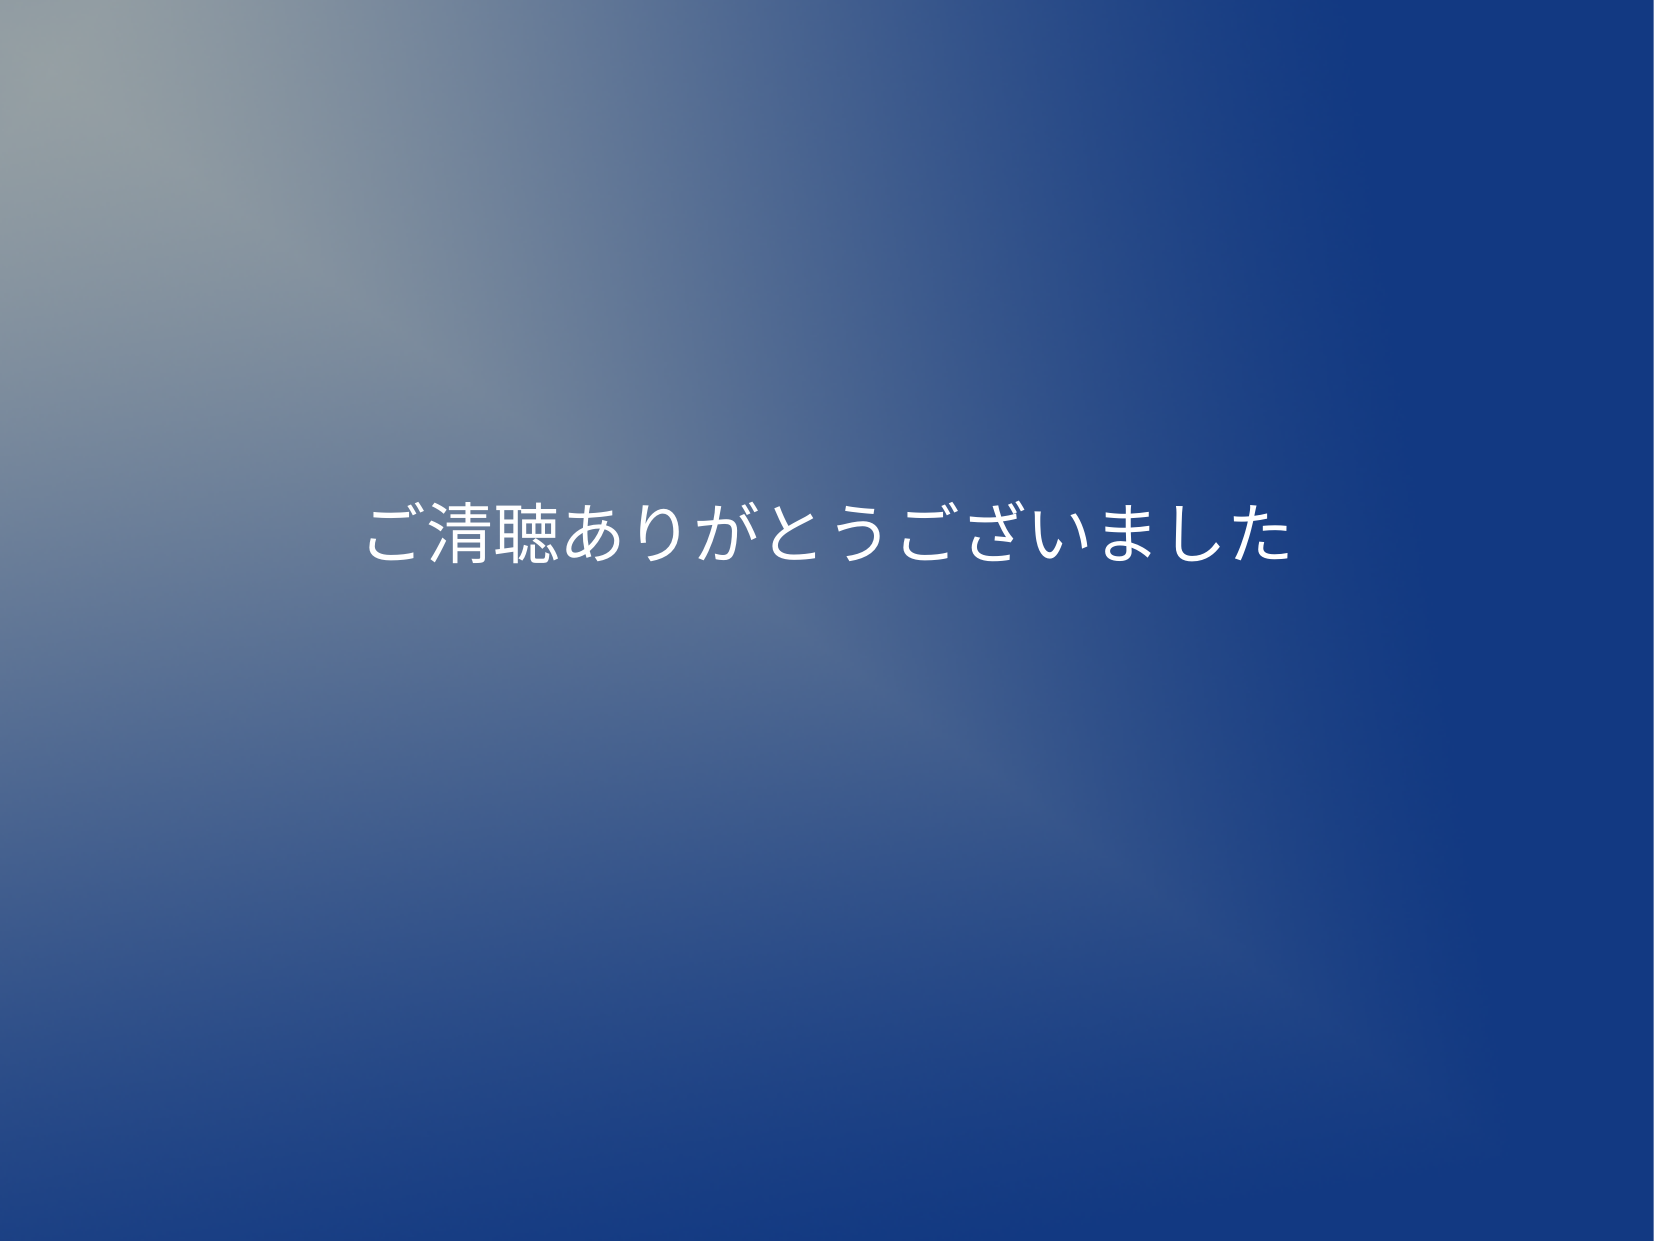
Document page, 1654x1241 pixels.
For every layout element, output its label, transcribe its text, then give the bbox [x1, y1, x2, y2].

subtitle ご清聴ありがとうございました [82, 49, 1571, 1010]
picture [0, 0, 1654, 1241]
